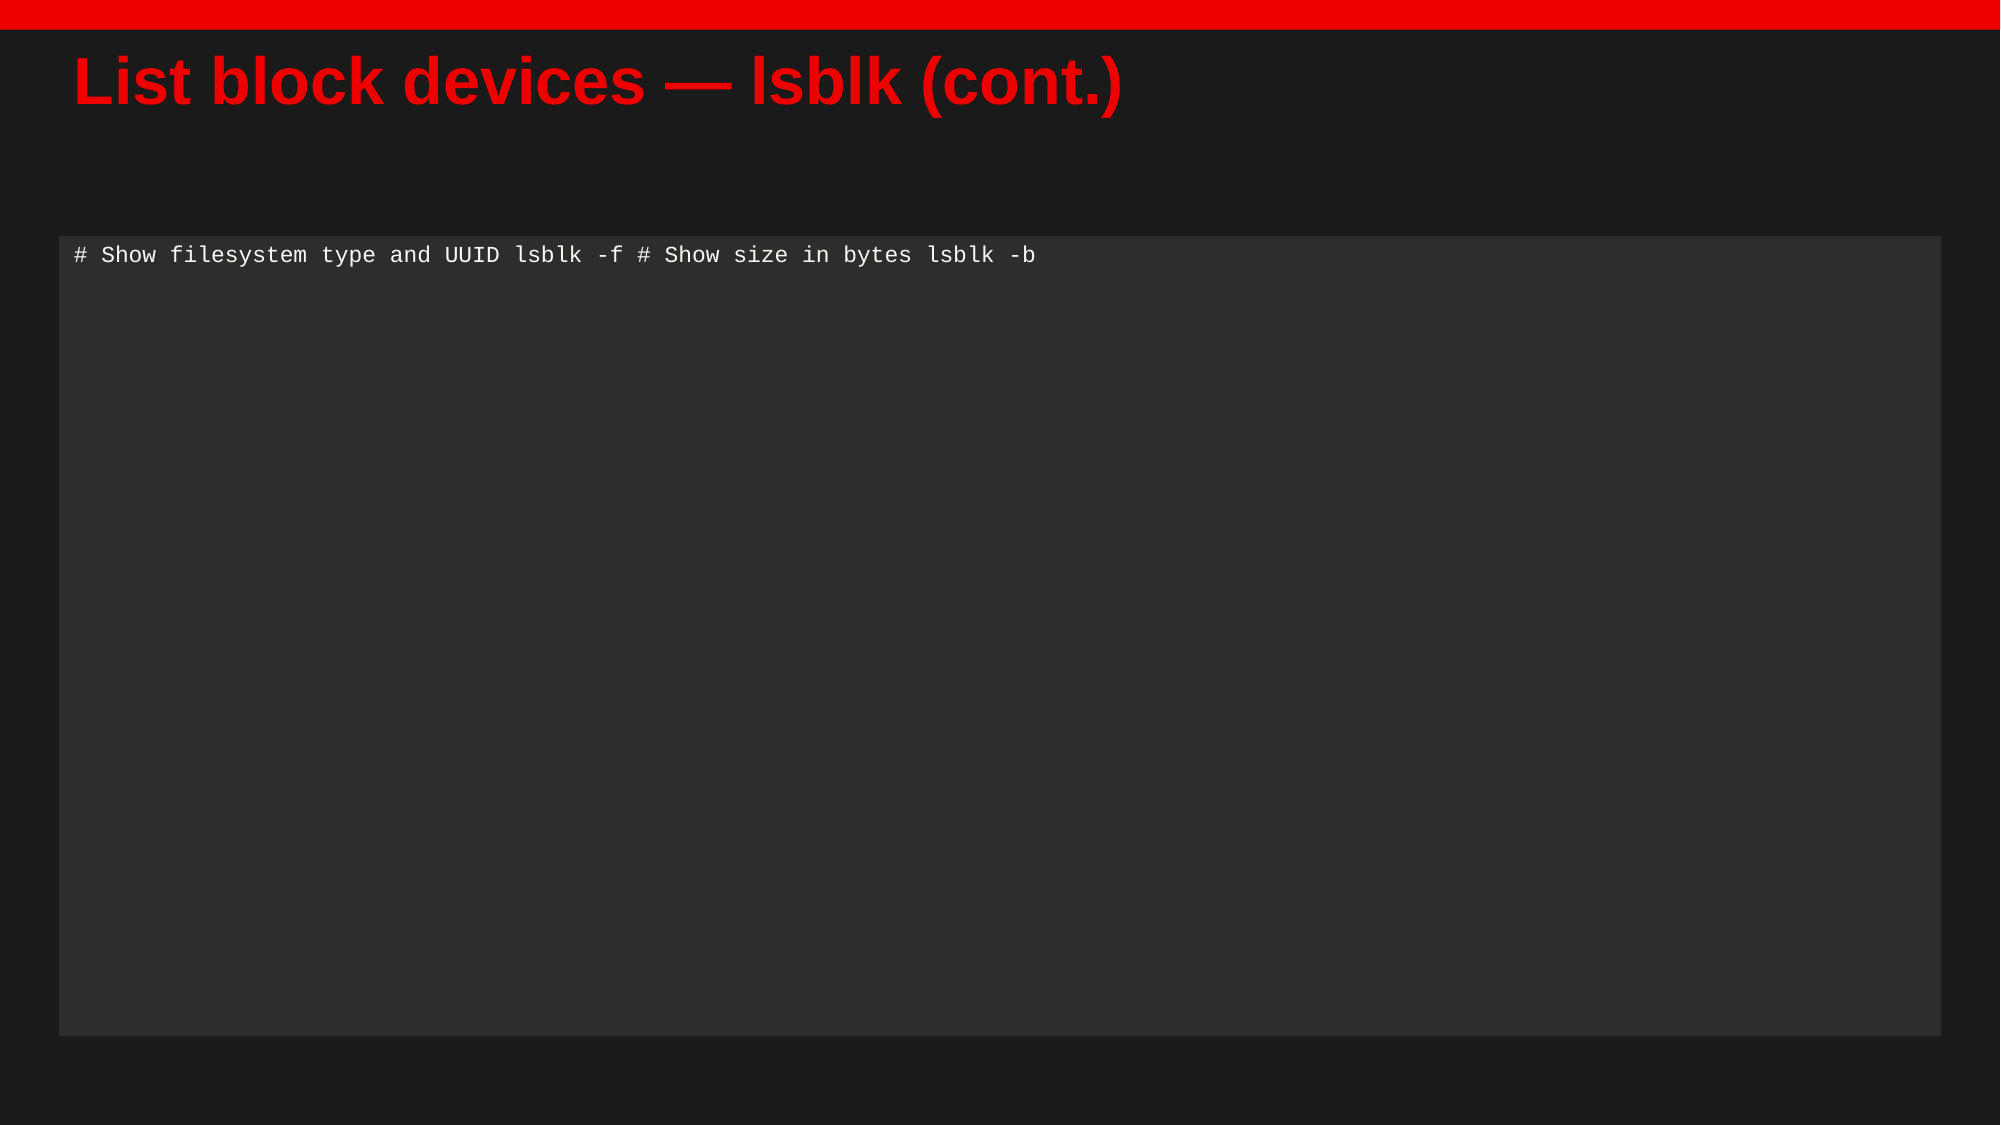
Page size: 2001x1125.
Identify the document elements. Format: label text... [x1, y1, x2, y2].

text_box List block devices — lsblk (cont.) [59, 36, 1942, 208]
text_box [0, 0, 2001, 30]
text_box # Show filesystem type and UUID lsblk -f # Show size in bytes lsblk -b [59, 236, 1942, 1037]
